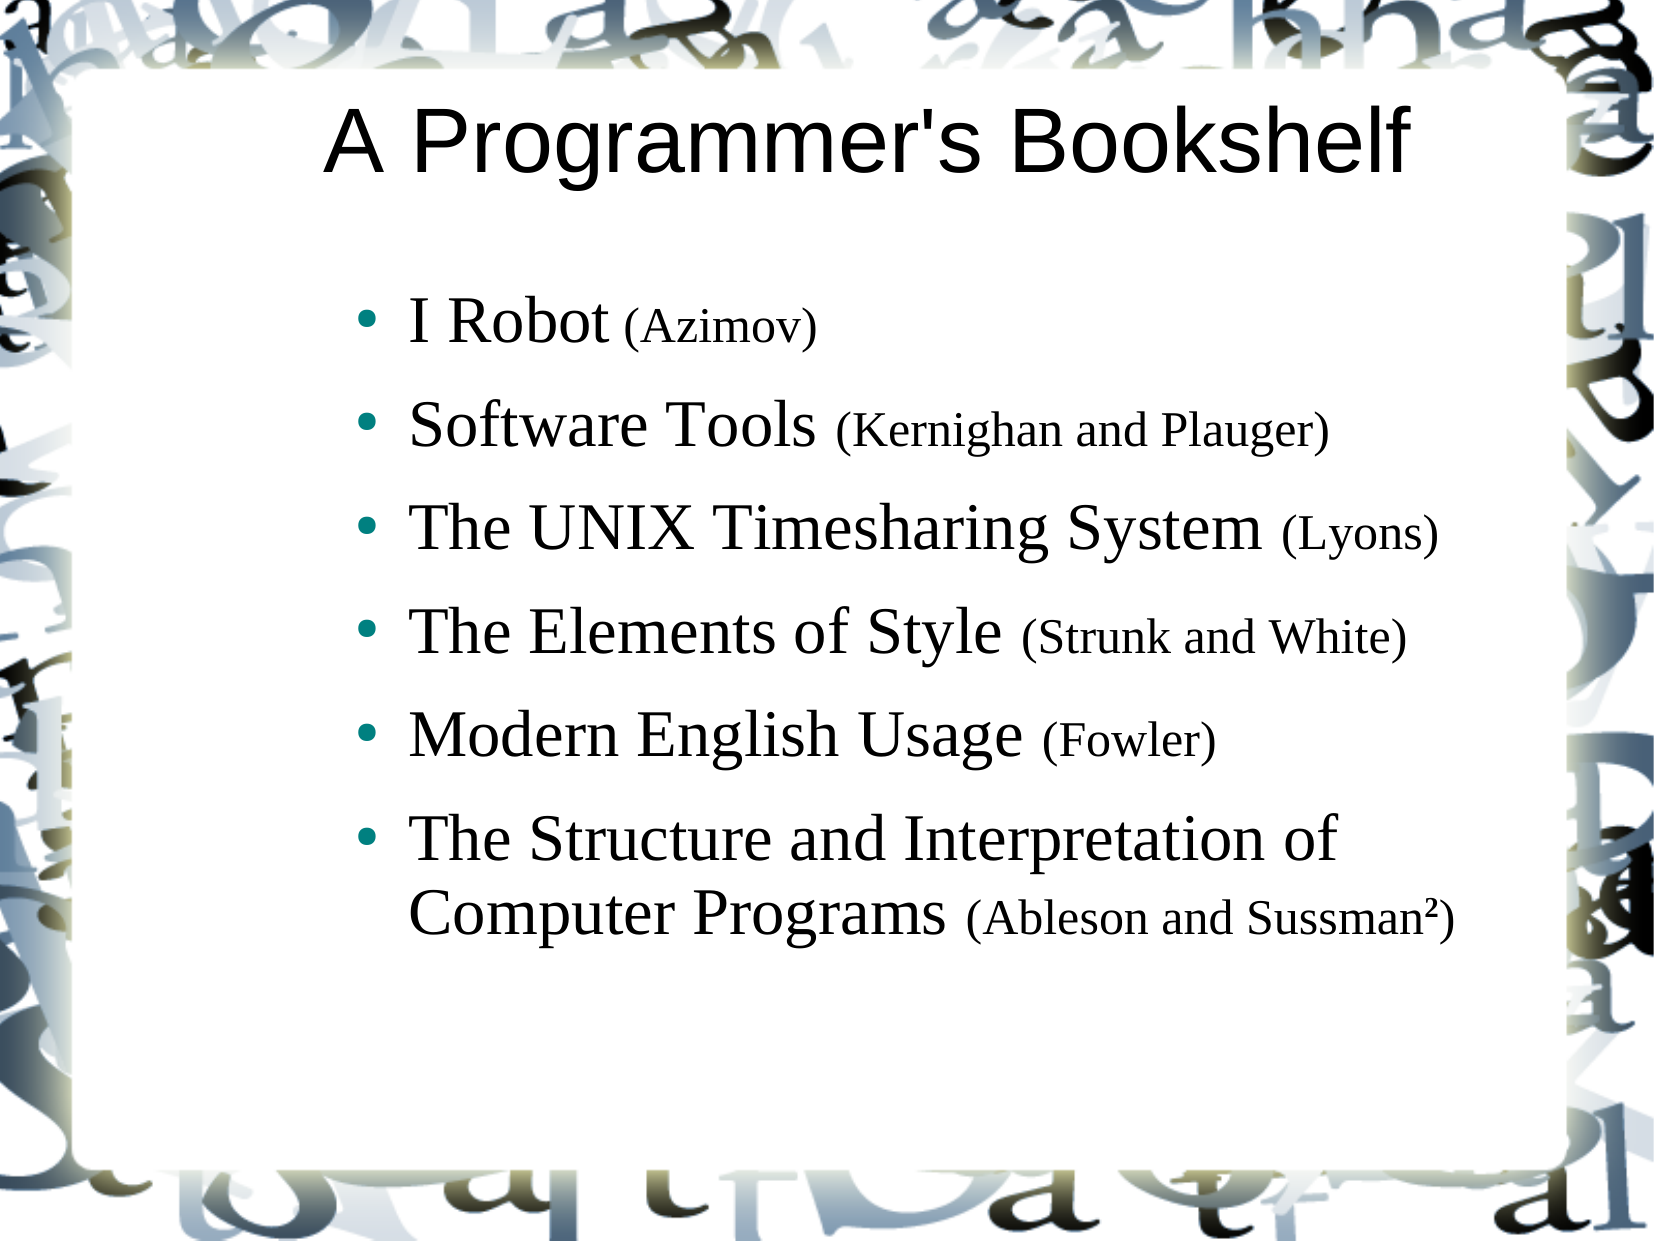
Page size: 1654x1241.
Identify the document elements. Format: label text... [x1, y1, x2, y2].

title A Programmer's Bookshelf [230, 37, 1506, 245]
picture [0, 0, 1654, 1241]
list I Robot (Azimov) Software Tools (Kernighan and Plauger) The UNIX Timesharing System (Lyons) The Elements of Style (Strunk and White) Modern English Usage (Fowler) The Structure and Interpretation of Computer Programs (Ableson and Sussman2) [337, 282, 1614, 1102]
